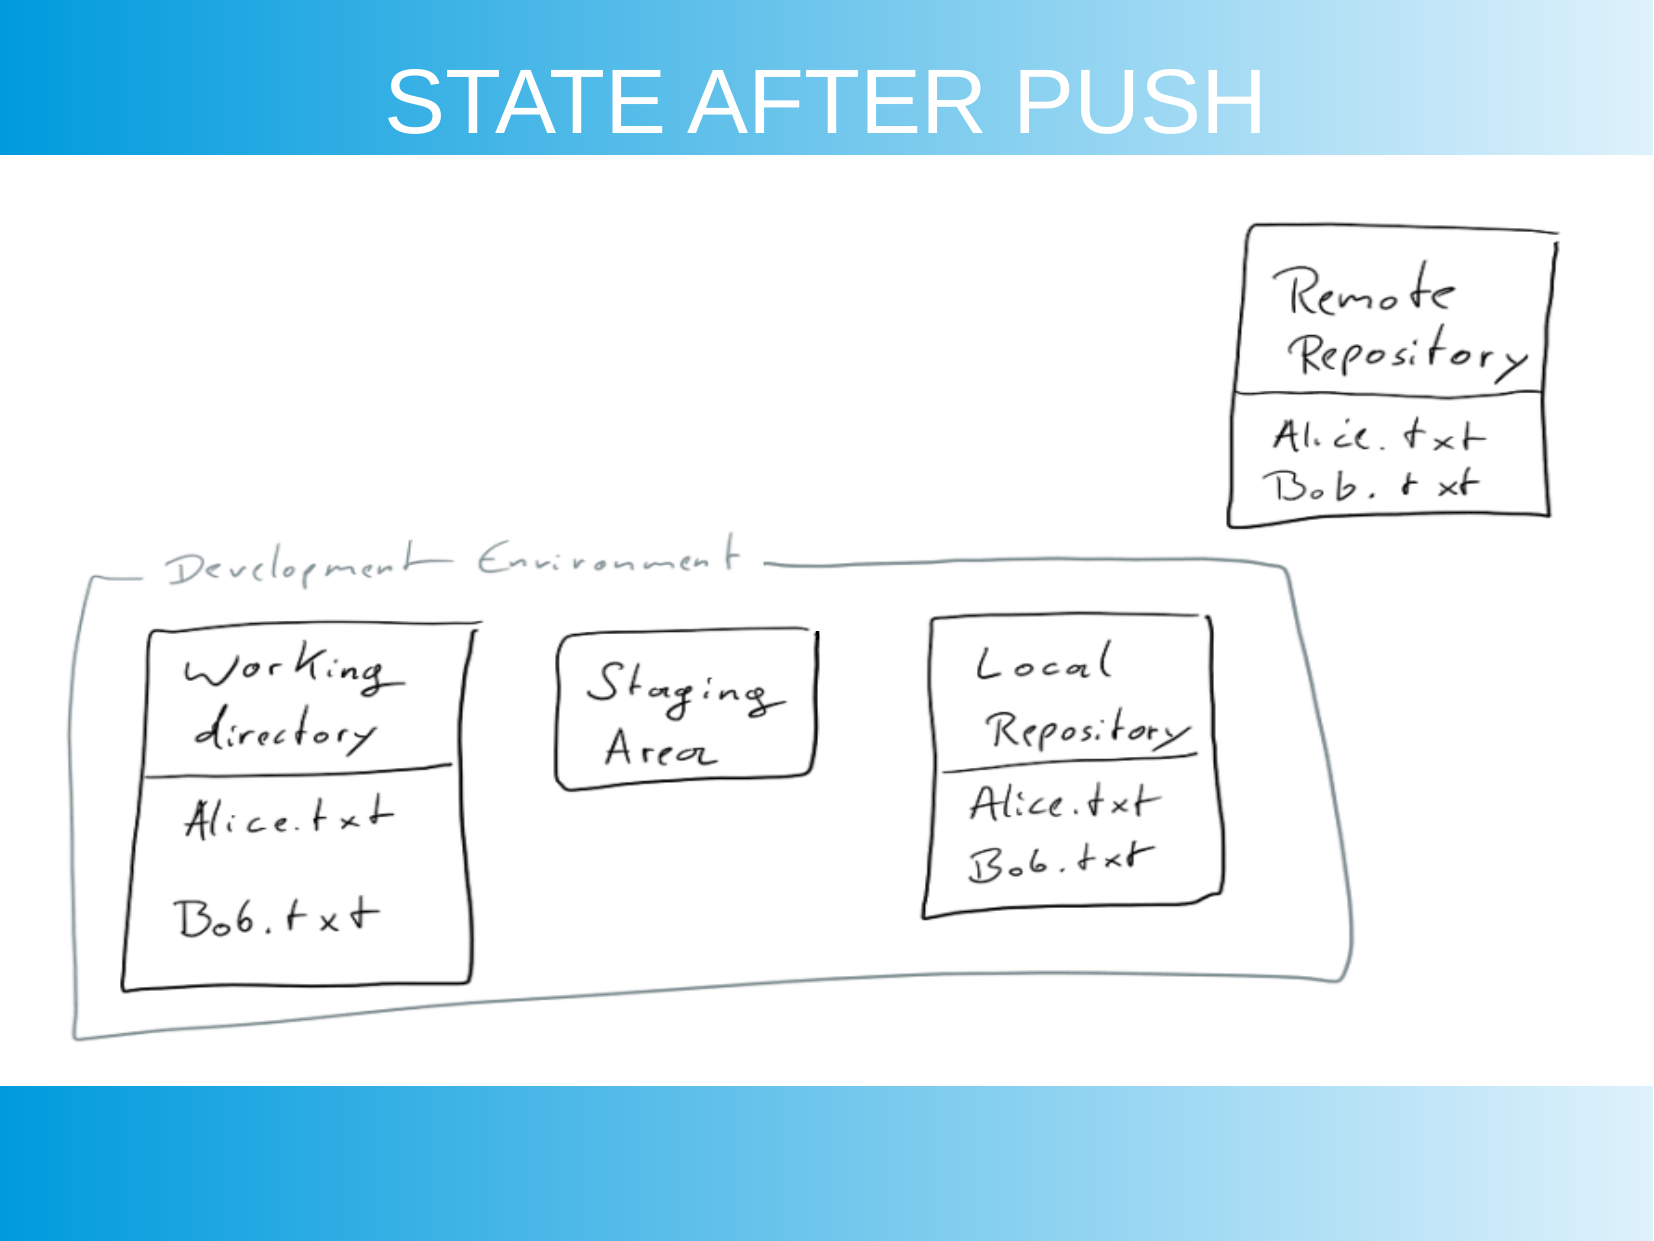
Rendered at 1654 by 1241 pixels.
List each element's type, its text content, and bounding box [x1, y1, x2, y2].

title STATE AFTER PUSH [82, 49, 1571, 155]
picture [0, 163, 1636, 1081]
